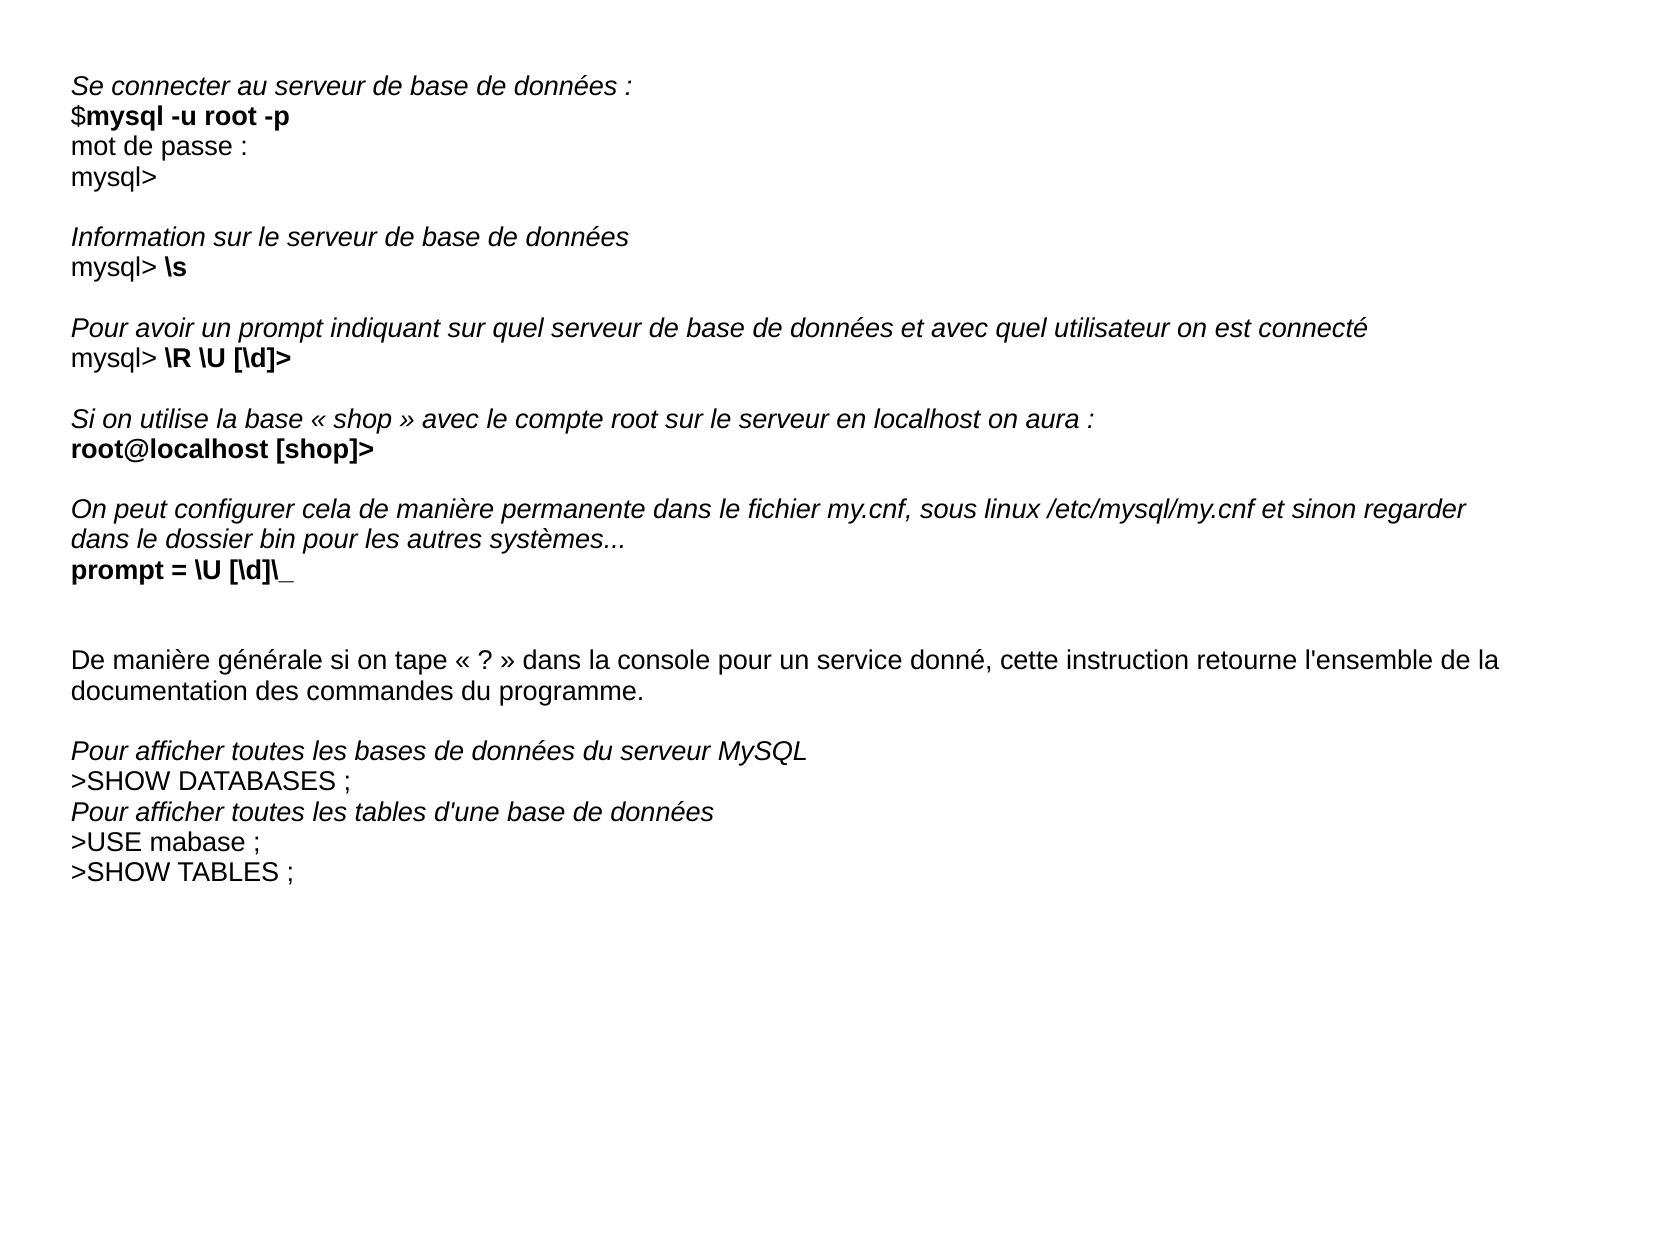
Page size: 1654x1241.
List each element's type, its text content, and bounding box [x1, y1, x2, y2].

subtitle Se connecter au serveur de base de données : $mysql -u root -p mot de passe : mysql> Information sur le serveur de base de données mysql> \s Pour avoir un prompt indiquant sur quel serveur de base de données et avec quel utilisateur on est connecté mysql> \R \U [\d]> Si on utilise la base « shop » avec le compte root sur le serveur en localhost on aura : root@localhost [shop]> On peut configurer cela de manière permanente dans le fichier my.cnf, sous linux /etc/mysql/my.cnf et sinon regarder dans le dossier bin pour les autres systèmes... prompt = \U [\d]\_ De manière générale si on tape « ? » dans la console pour un service donné, cette instruction retourne l'ensemble de la documentation des commandes du programme. Pour afficher toutes les bases de données du serveur MySQL >SHOW DATABASES ; Pour afficher toutes les tables d'une base de données >USE mabase ; >SHOW TABLES ; [70, 70, 1526, 918]
